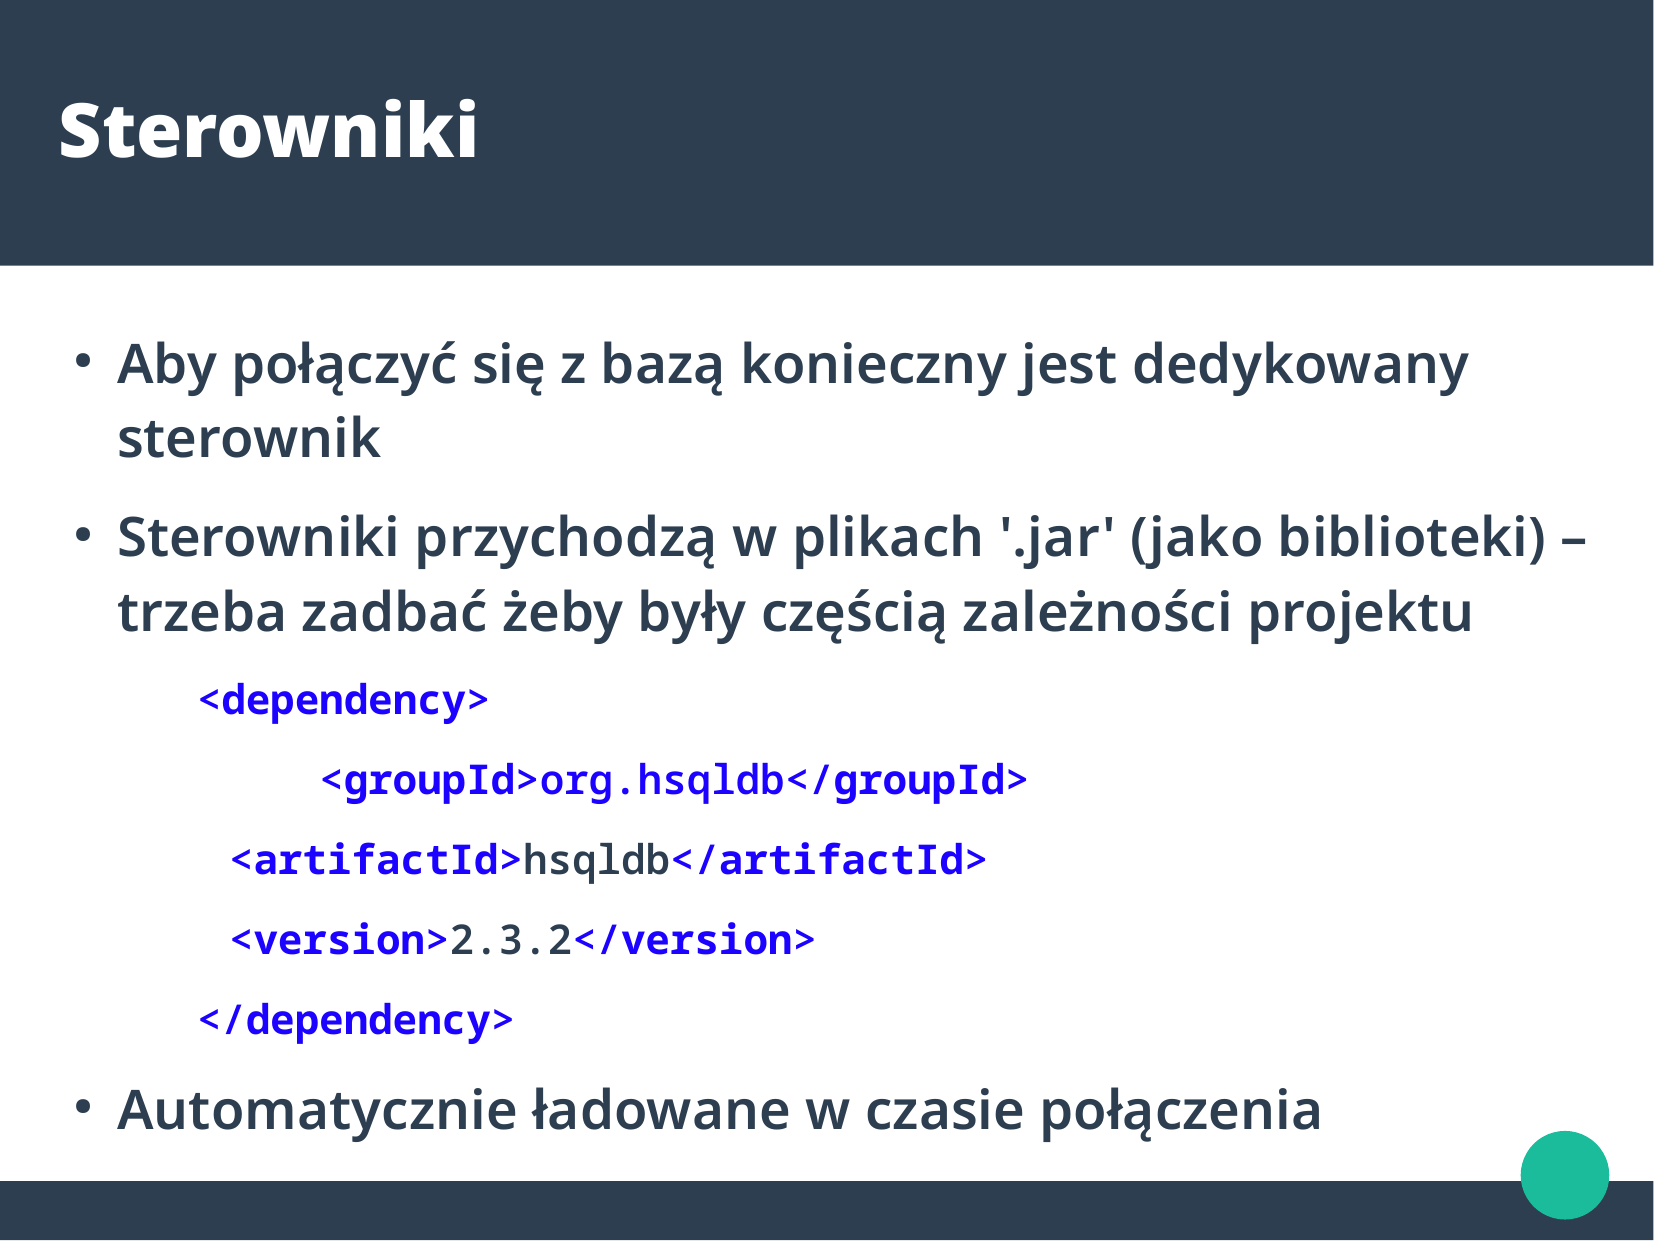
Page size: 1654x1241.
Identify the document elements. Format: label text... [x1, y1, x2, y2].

title Sterowniki [59, 49, 1595, 207]
list Aby połączyć się z bazą konieczny jest dedykowany sterownik Sterowniki przychodzą w plikach '.jar' (jako biblioteki) – trzeba zadbać żeby były częścią zależności projektu <dependency> <groupId>org.hsqldb</groupId> <artifactId>hsqldb</artifactId> <version>2.3.2</version> </dependency> Automatycznie ładowane w czasie połączenia [59, 324, 1595, 1152]
